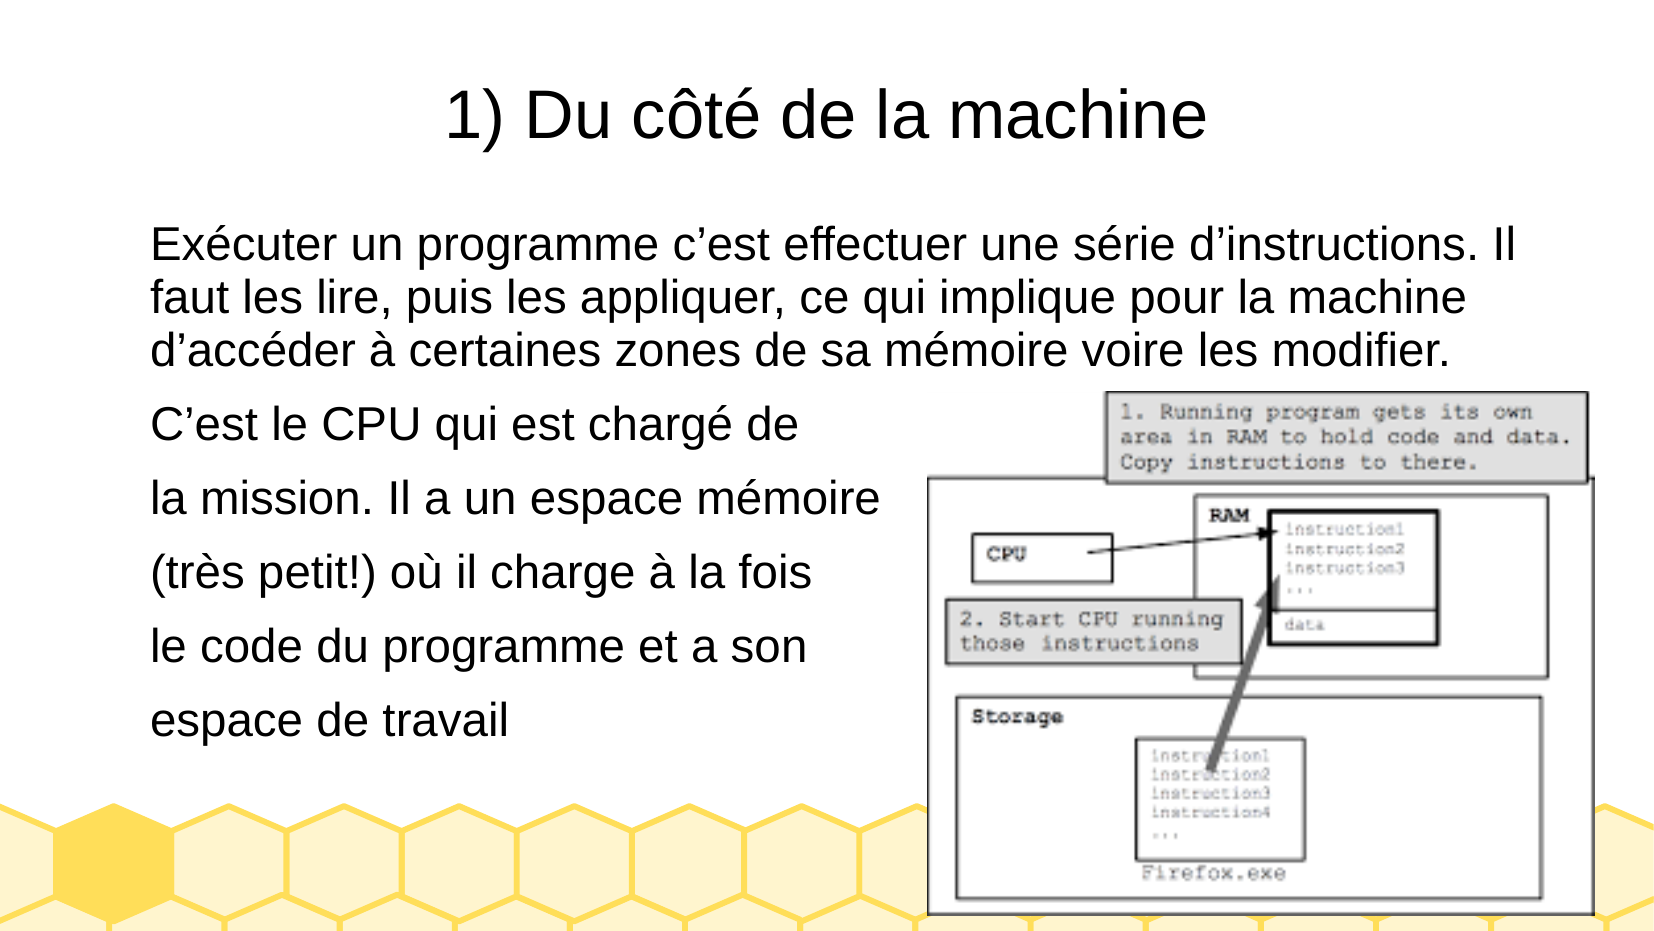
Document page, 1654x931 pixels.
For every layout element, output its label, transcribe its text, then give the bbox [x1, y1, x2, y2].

list Exécuter un programme c’est effectuer une série d’instructions. Il faut les lire, puis les appliquer, ce qui implique pour la machine d’accéder à certaines zones de sa mémoire voire les modifier. C’est le CPU qui est chargé de la mission. Il a un espace mémoire (très petit!) où il charge à la fois le code du programme et a son espace de travail [82, 217, 1571, 758]
title 1) Du côté de la machine [82, 37, 1571, 193]
picture [927, 391, 1595, 916]
